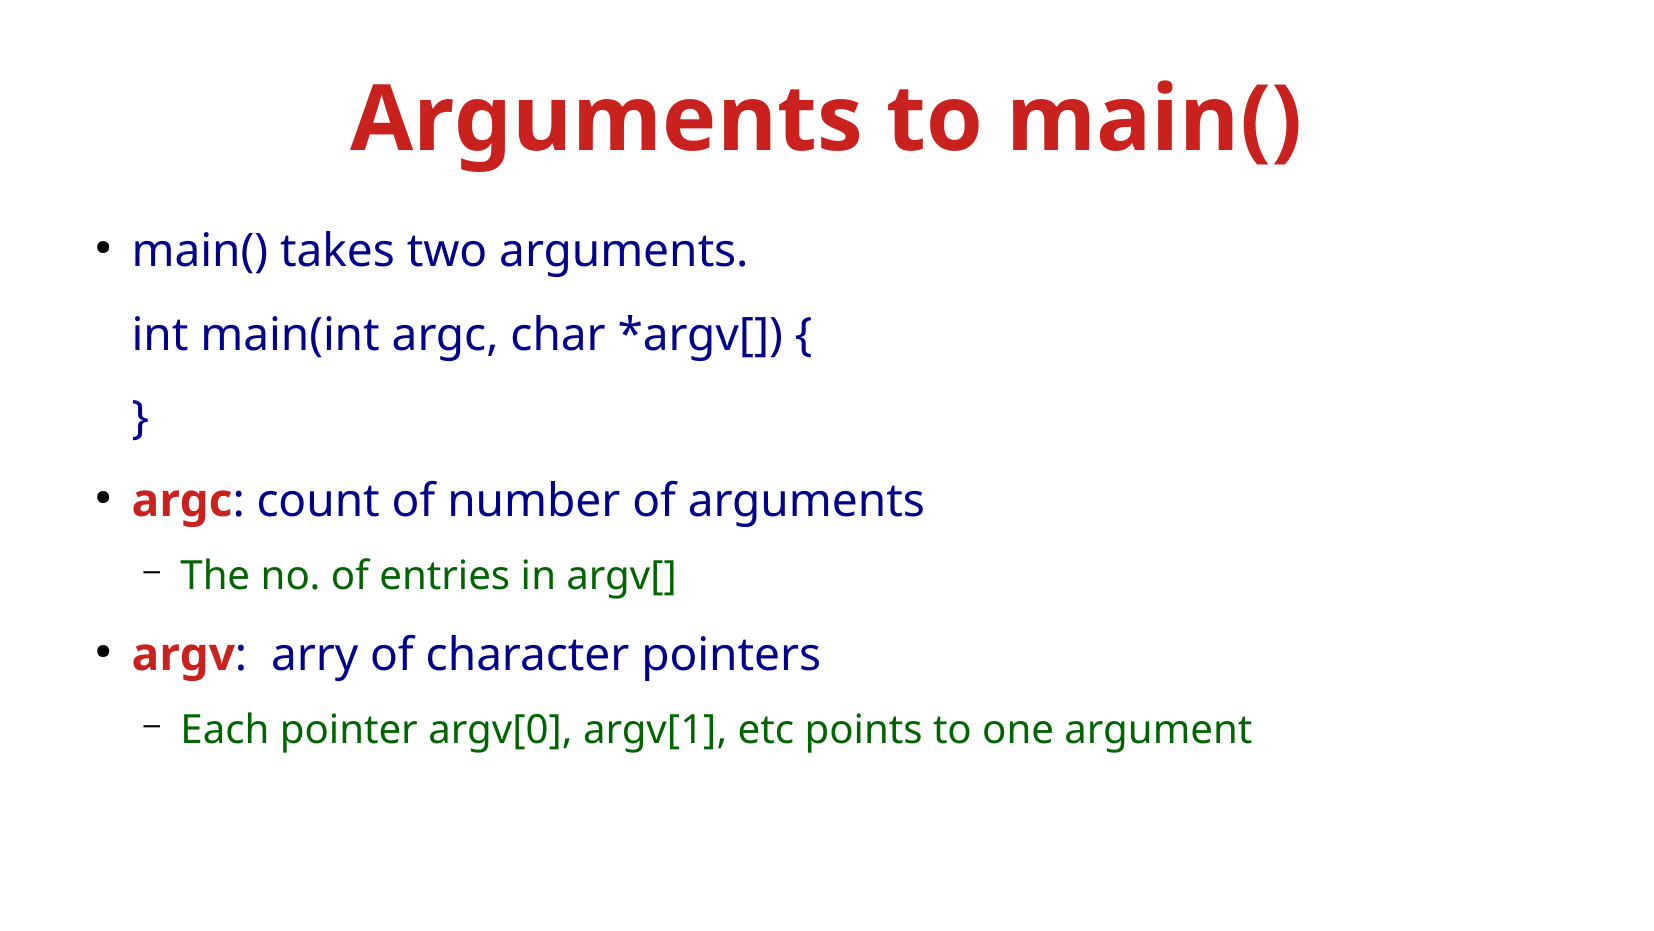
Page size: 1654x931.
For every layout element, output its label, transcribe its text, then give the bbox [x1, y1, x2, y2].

list main() takes two arguments. int main(int argc, char *argv[]) { } argc: count of number of arguments The no. of entries in argv[] argv: arry of character pointers Each pointer argv[0], argv[1], etc points to one argument [82, 217, 1571, 758]
title Arguments to main() [82, 37, 1571, 193]
